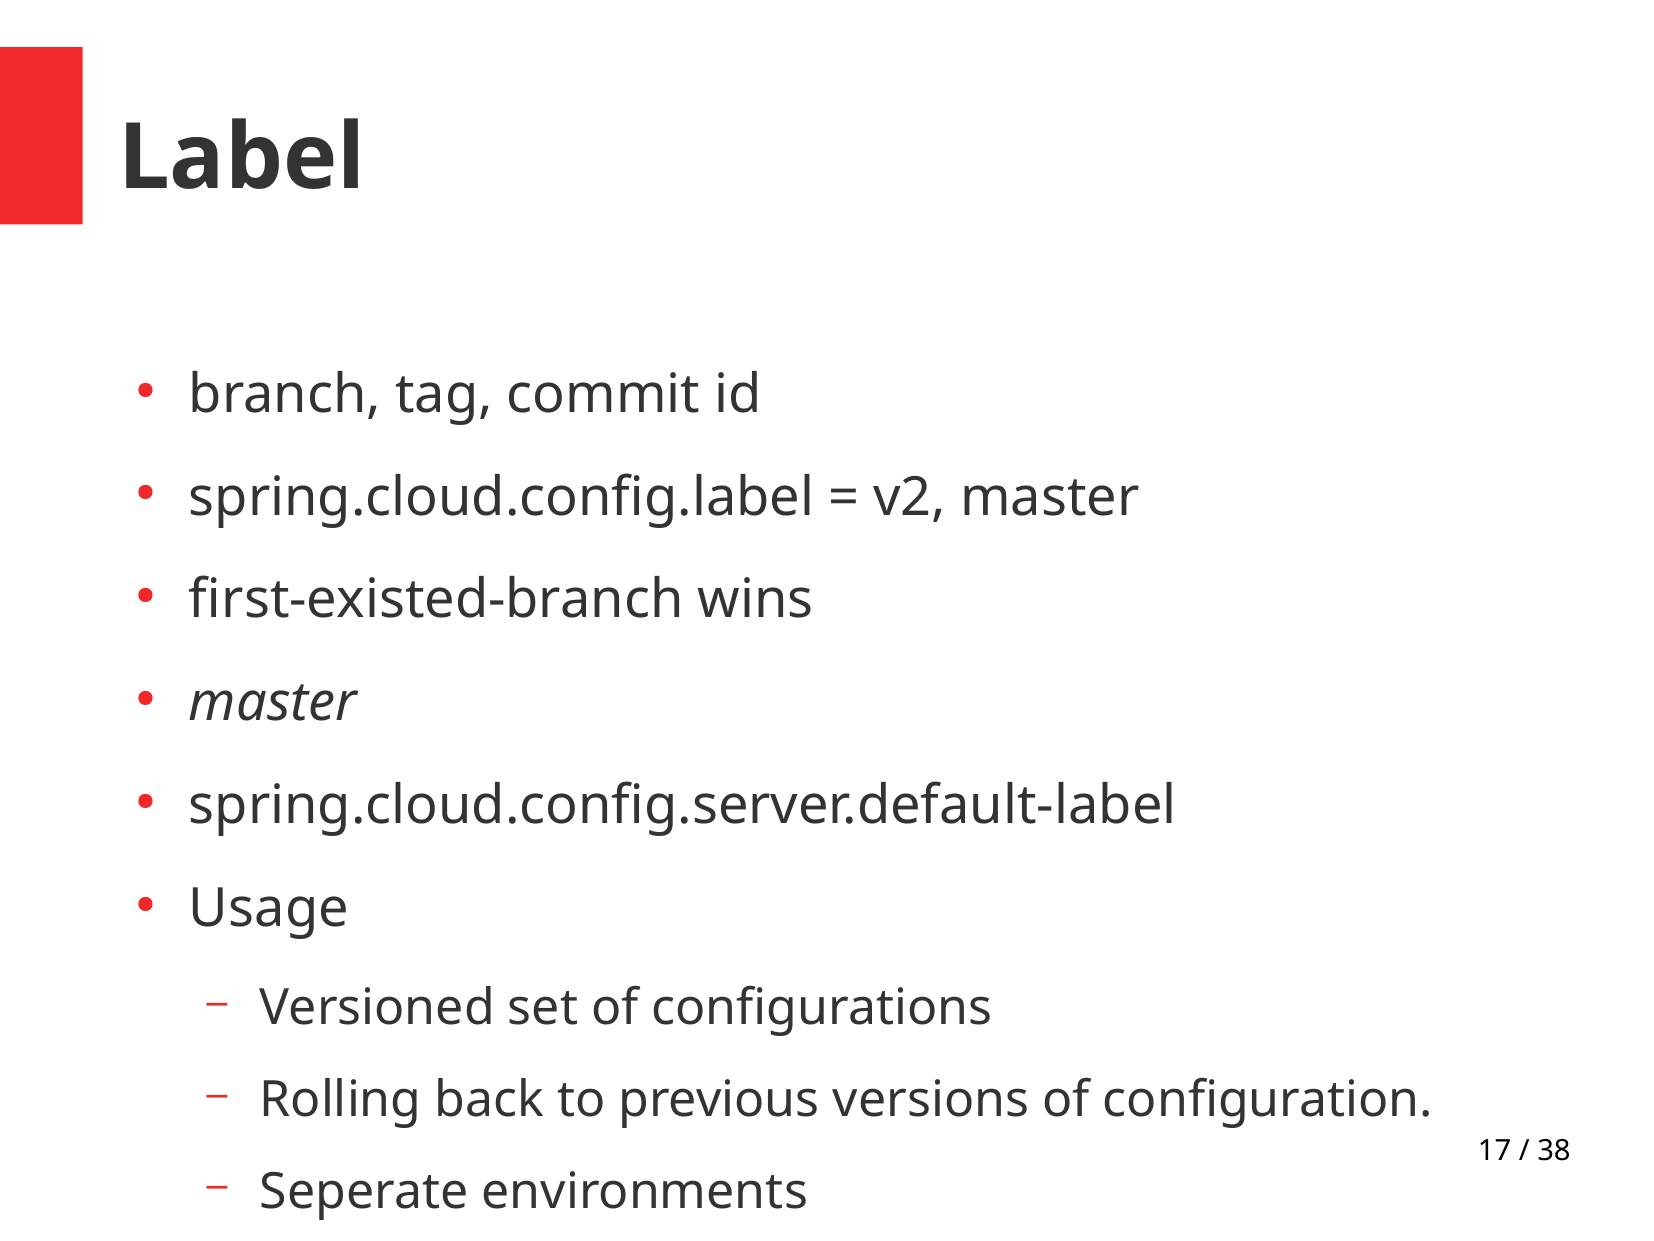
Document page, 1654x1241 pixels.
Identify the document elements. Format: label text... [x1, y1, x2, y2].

list branch, tag, commit id spring.cloud.config.label = v2, master first-existed-branch wins master spring.cloud.config.server.default-label Usage Versioned set of configurations Rolling back to previous versions of configuration. Seperate environments [118, 354, 1536, 1074]
title Label [118, 49, 1571, 257]
